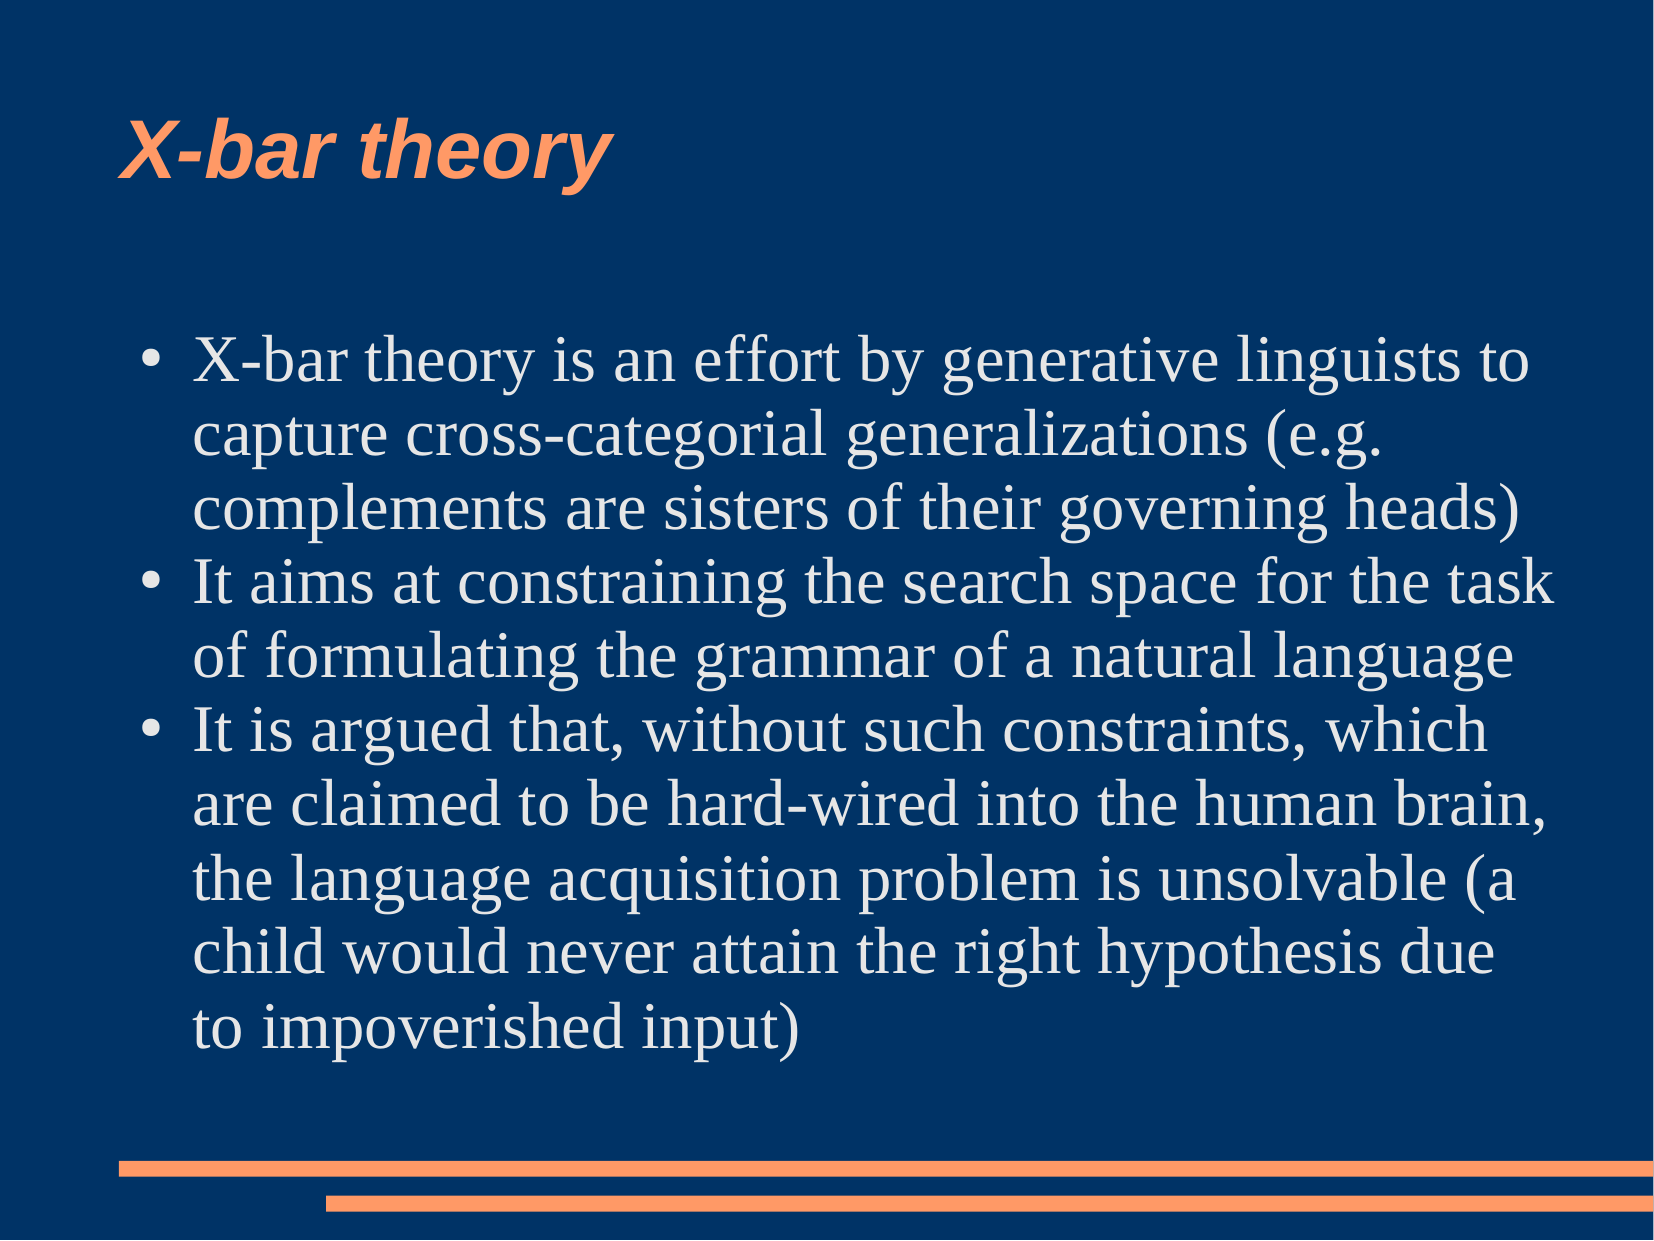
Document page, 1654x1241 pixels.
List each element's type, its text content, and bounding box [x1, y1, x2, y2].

list X-bar theory is an effort by generative linguists to capture cross-categorial generalizations (e.g. complements are sisters of their governing heads) It aims at constraining the search space for the task of formulating the grammar of a natural language It is argued that, without such constraints, which are claimed to be hard-wired into the human brain, the language acquisition problem is unsolvable (a child would never attain the right hypothesis due to impoverished input) [121, 322, 1561, 1137]
title X-bar theory [121, 46, 1534, 254]
